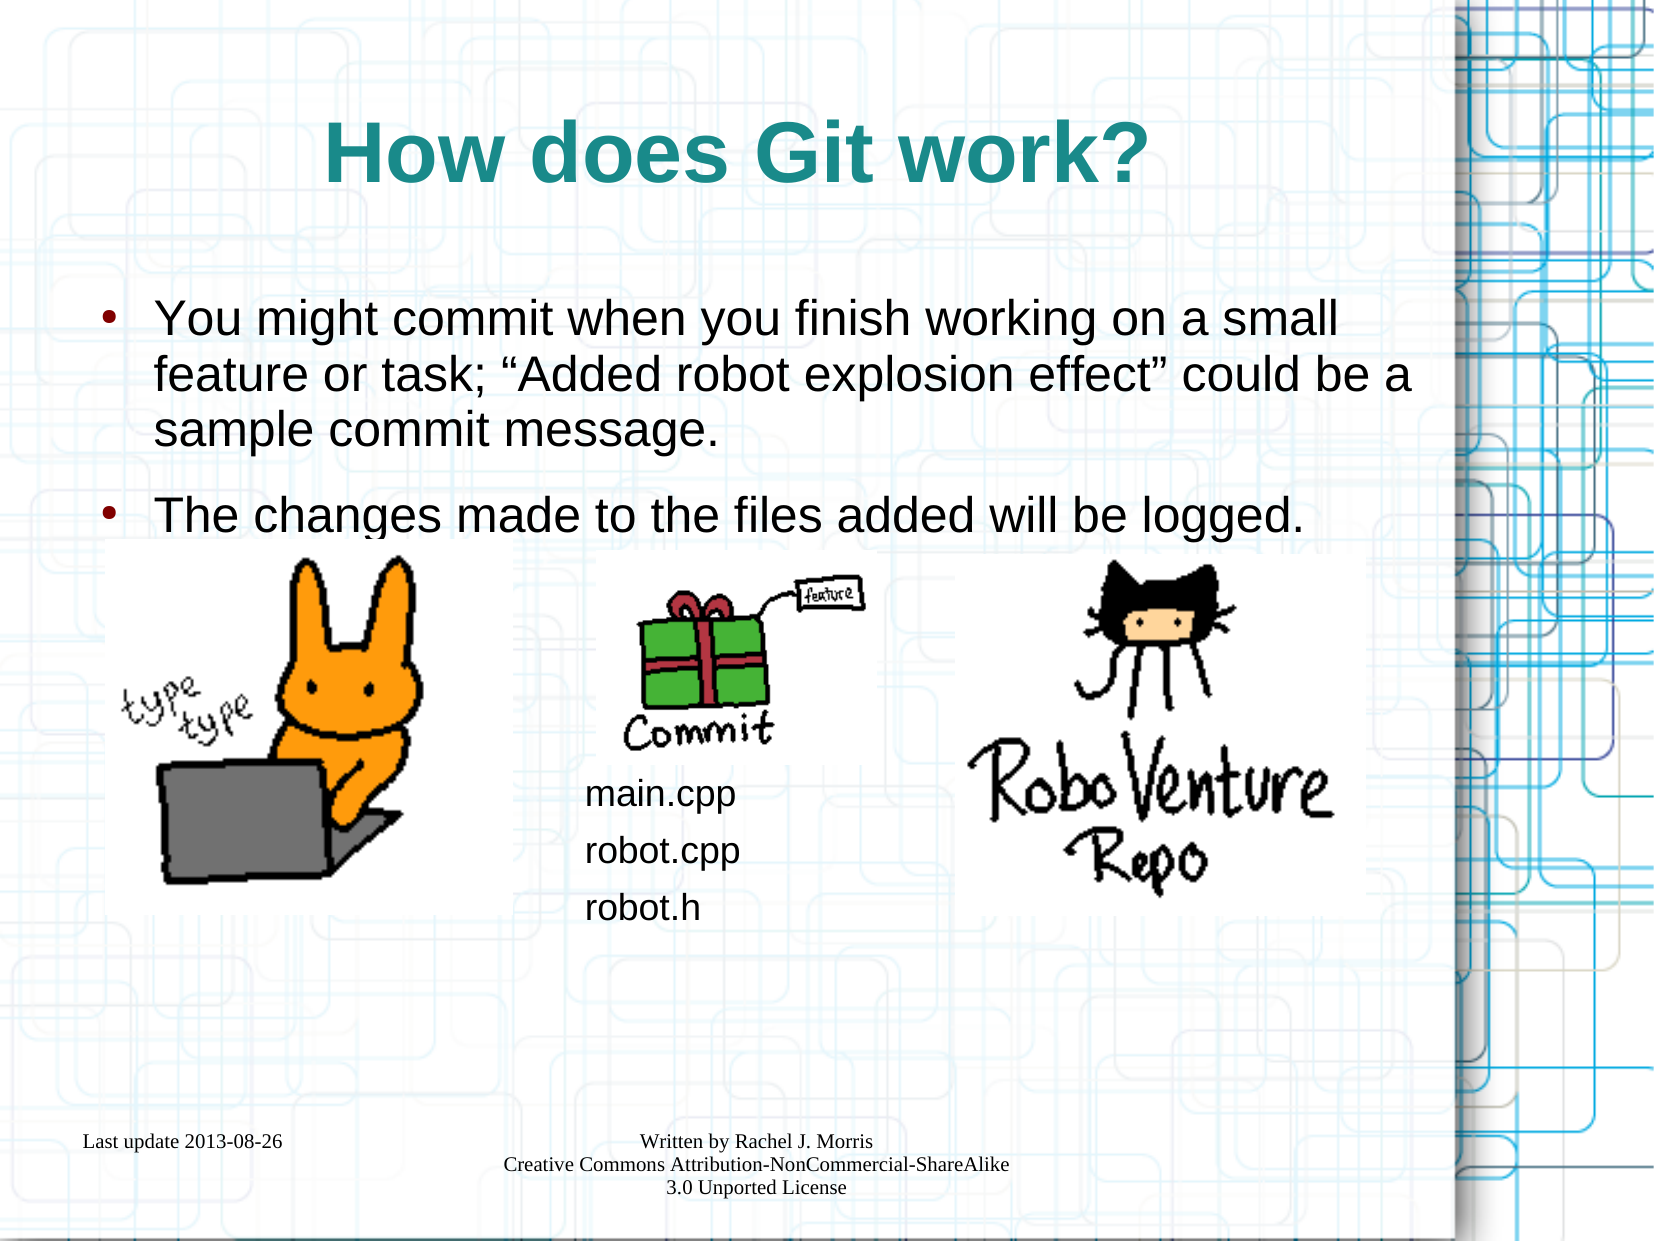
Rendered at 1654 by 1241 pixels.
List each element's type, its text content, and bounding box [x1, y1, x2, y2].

text_box robot.cpp [570, 821, 826, 878]
list You might commit when you finish working on a small feature or task; “Added robot explosion effect” could be a sample commit message. The changes made to the files added will be logged. [82, 290, 1418, 543]
picture [0, 0, 1654, 1241]
text_box robot.h [570, 878, 826, 936]
text_box main.cpp [570, 765, 826, 821]
title How does Git work? [59, 49, 1418, 257]
